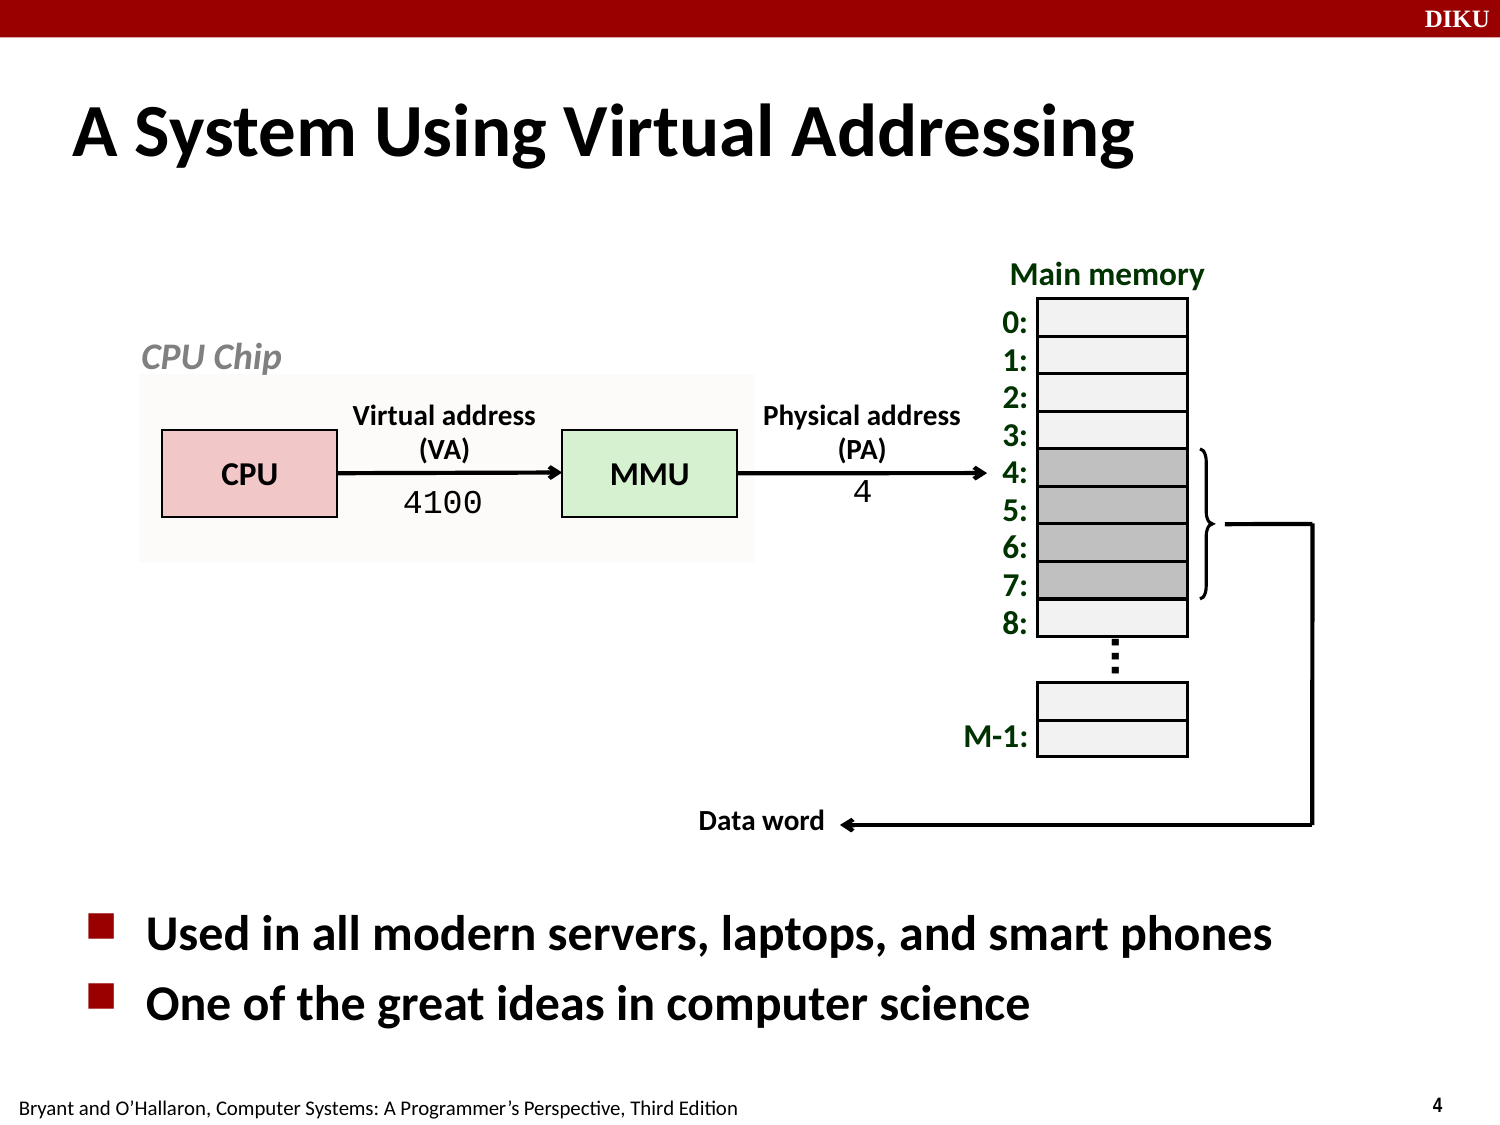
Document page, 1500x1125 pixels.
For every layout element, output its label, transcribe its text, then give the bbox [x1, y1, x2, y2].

text_box Virtual address (VA) [337, 390, 552, 475]
text_box 2: [987, 373, 1037, 410]
text_box 7: [987, 560, 1044, 599]
text_box [1037, 682, 1188, 757]
text_box ... [1050, 637, 1200, 675]
text_box Main memory [994, 249, 1220, 305]
text_box 5: [987, 485, 1044, 523]
text_box 0: [987, 298, 1037, 335]
text_box [1037, 298, 1188, 637]
text_box 1: [987, 335, 1037, 373]
text_box A System Using Virtual Addressing [57, 62, 1488, 191]
text_box CPU [162, 429, 338, 518]
text_box 4 [837, 461, 888, 517]
text_box MMU [562, 429, 738, 518]
text_box 4100 [388, 472, 498, 528]
text_box [139, 374, 755, 563]
text_box Physical address (PA) [748, 390, 976, 471]
text_box 6: [987, 523, 1044, 560]
text_box CPU Chip [126, 324, 297, 385]
text_box Used in all modern servers, laptops, and smart phones One of the great ideas in computer science [74, 892, 1438, 1100]
text_box Data word [683, 794, 841, 846]
text_box M-1: [948, 711, 1044, 767]
text_box 8: [987, 599, 1044, 654]
text_box 4: [987, 448, 1044, 485]
text_box 3: [987, 410, 1037, 448]
